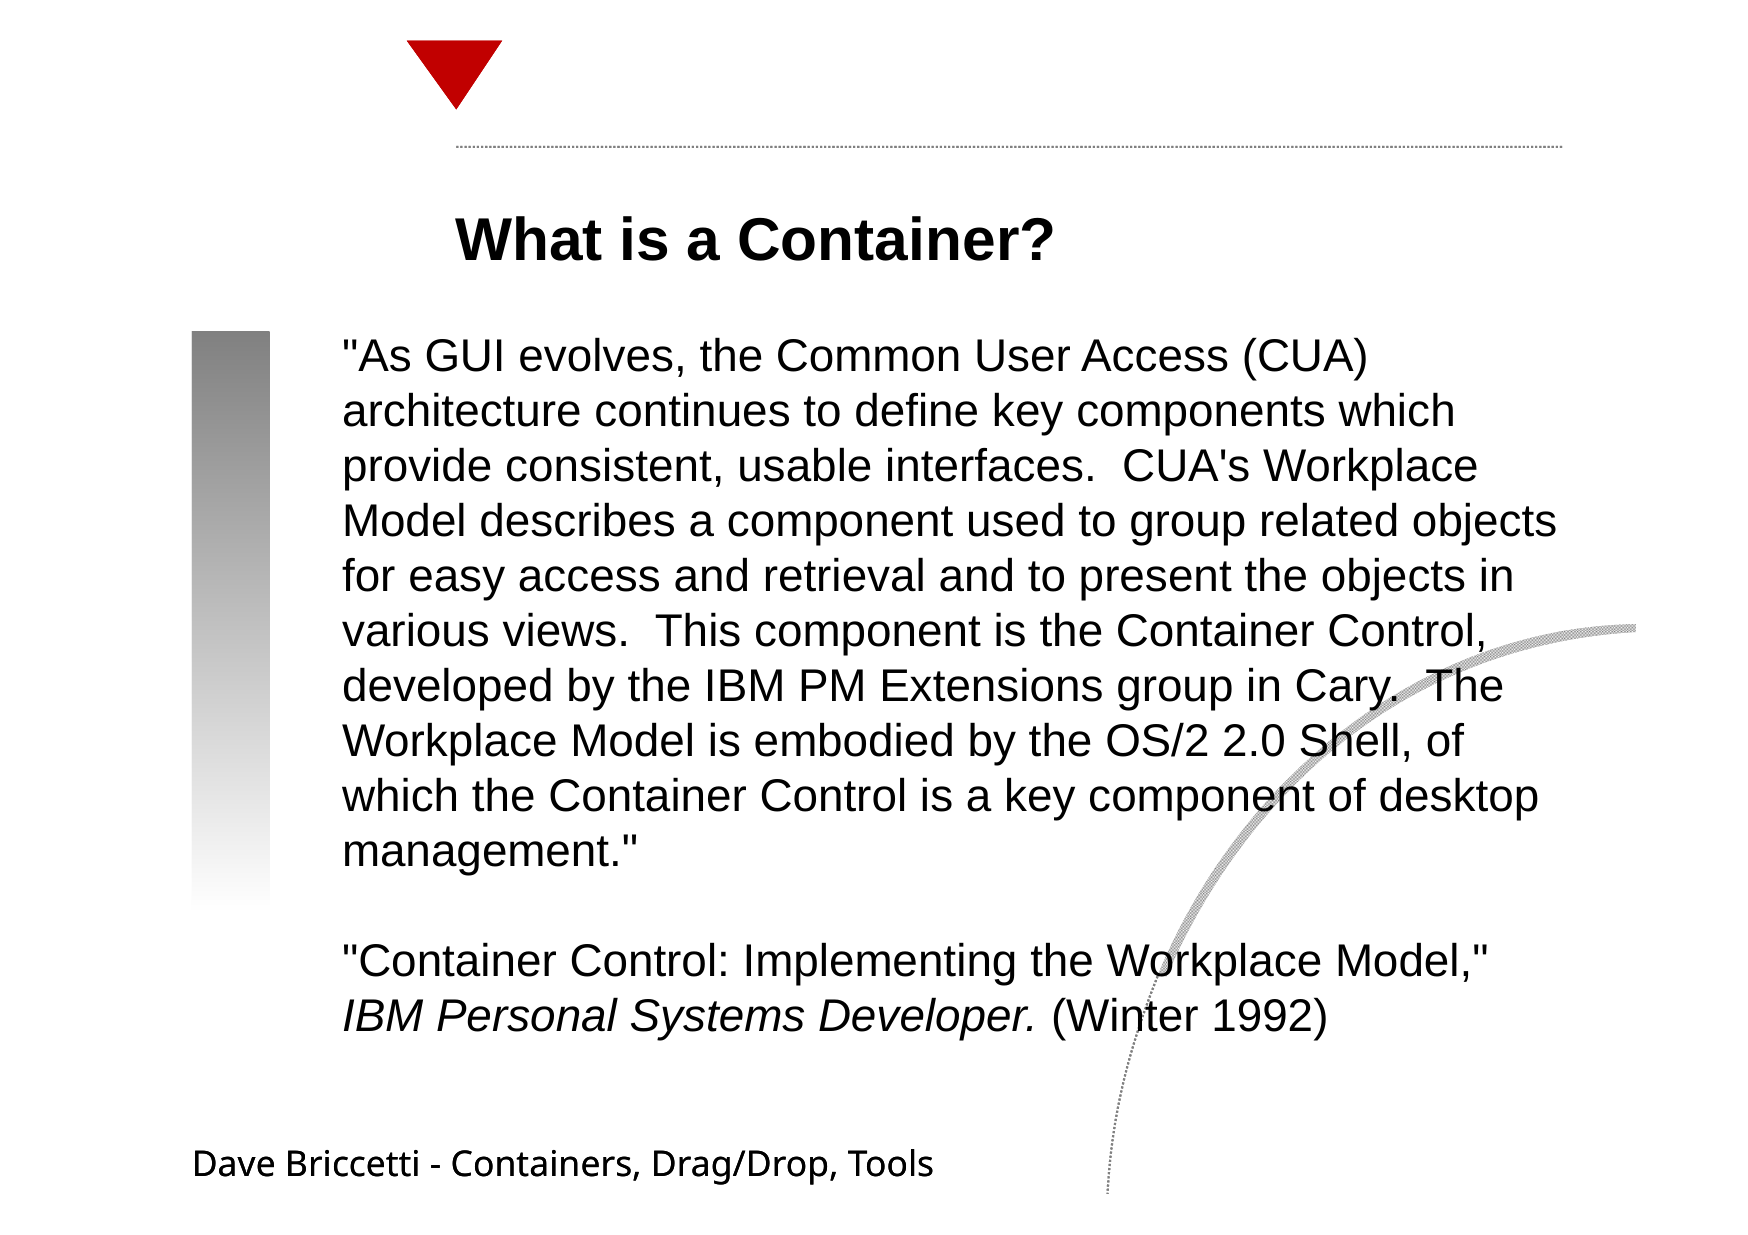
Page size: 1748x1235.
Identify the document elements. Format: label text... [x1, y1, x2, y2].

text_box [192, 332, 269, 911]
text_box [406, 40, 503, 110]
text_box Dave Briccetti - Containers, Drag/Drop, Tools [191, 1141, 1505, 1210]
text_box "As GUI evolves, the Common User Access (CUA) architecture continues to define key components which provide consistent, usable interfaces. CUA's Workplace Model describes a component used to group related objects for easy access and retrieval and to present the objects in various views. This component is the Container Control, developed by the IBM PM Extensions group in Cary. The Workplace Model is embodied by the OS/2 2.0 Shell, of which the Container Control is a key component of desktop management." "Container Control: Implementing the Workplace Model," IBM Personal Systems Developer. (Winter 1992) [342, 326, 1566, 1126]
text_box What is a Container? [455, 196, 1568, 277]
text_box [1566, 624, 1636, 641]
